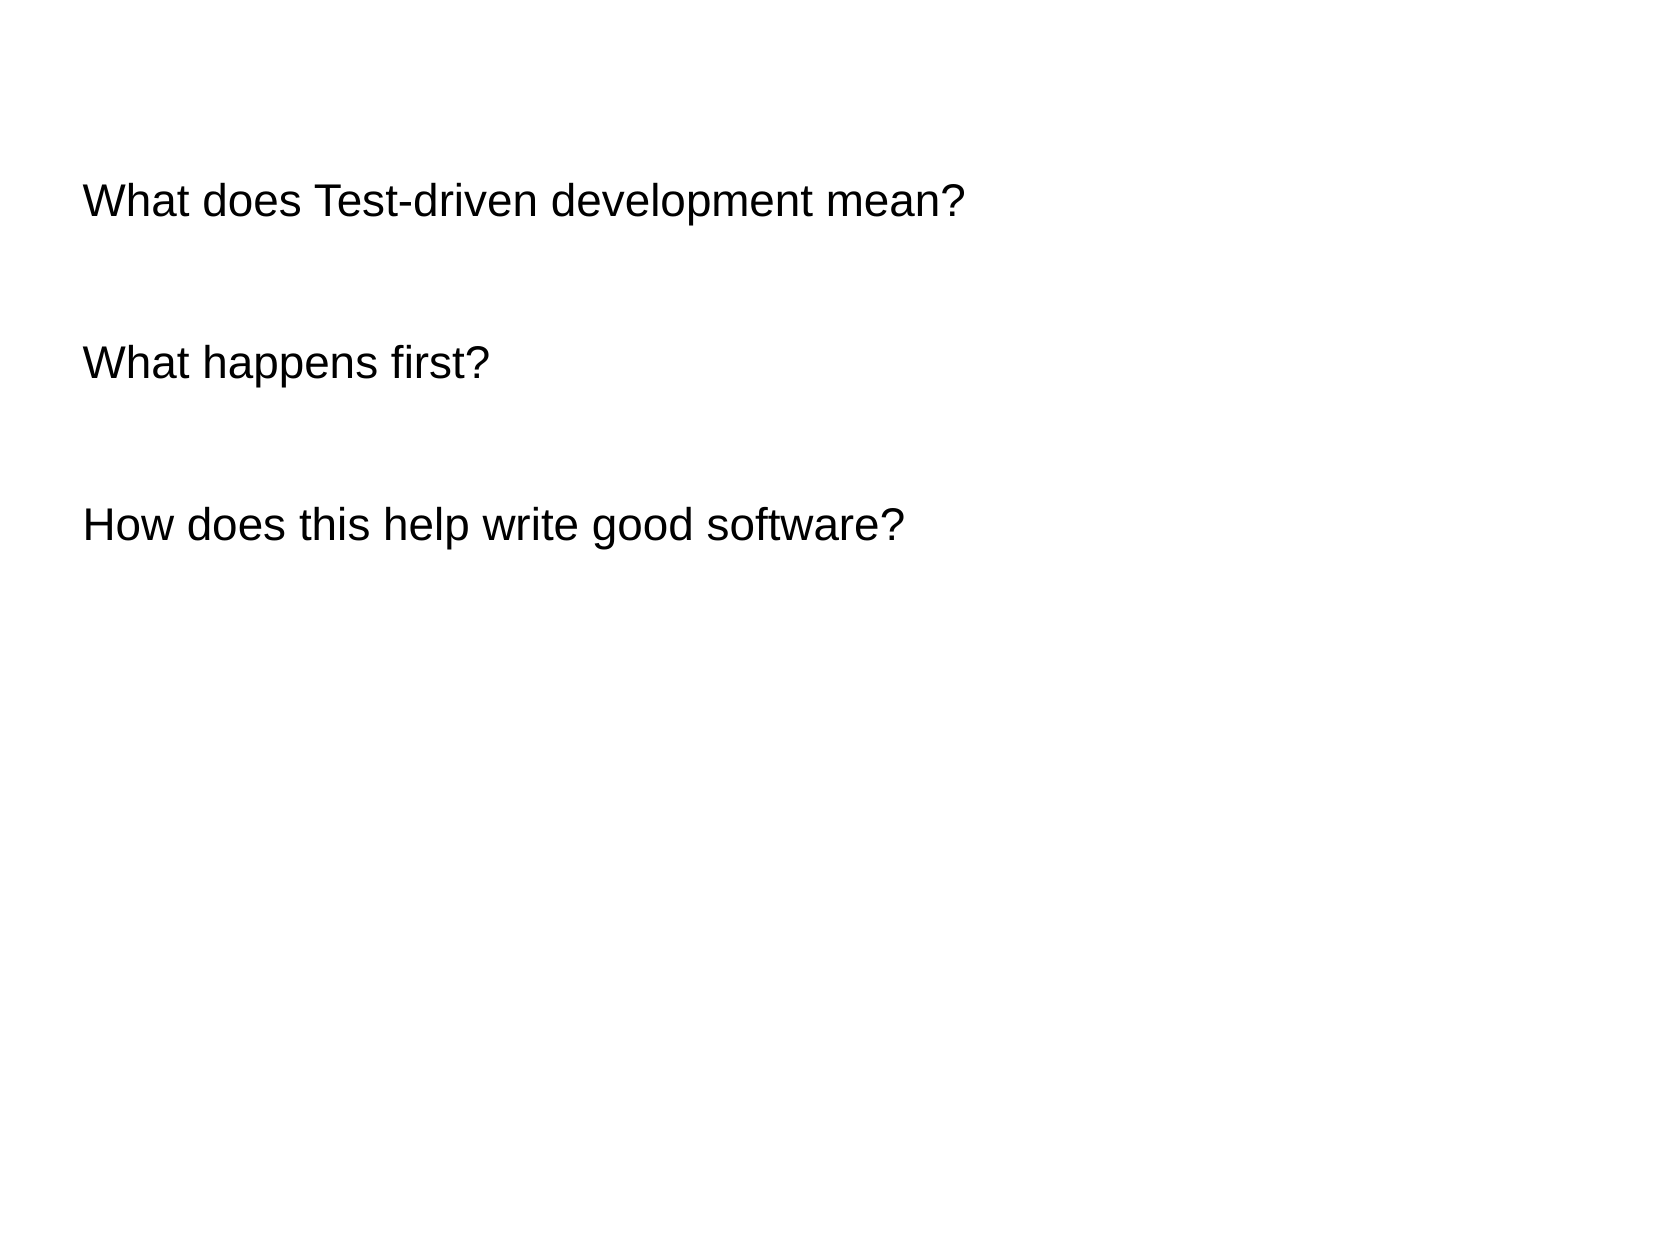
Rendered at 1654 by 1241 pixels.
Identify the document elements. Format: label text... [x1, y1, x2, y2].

list What does Test-driven development mean? What happens first? How does this help write good software? [82, 94, 1571, 1170]
